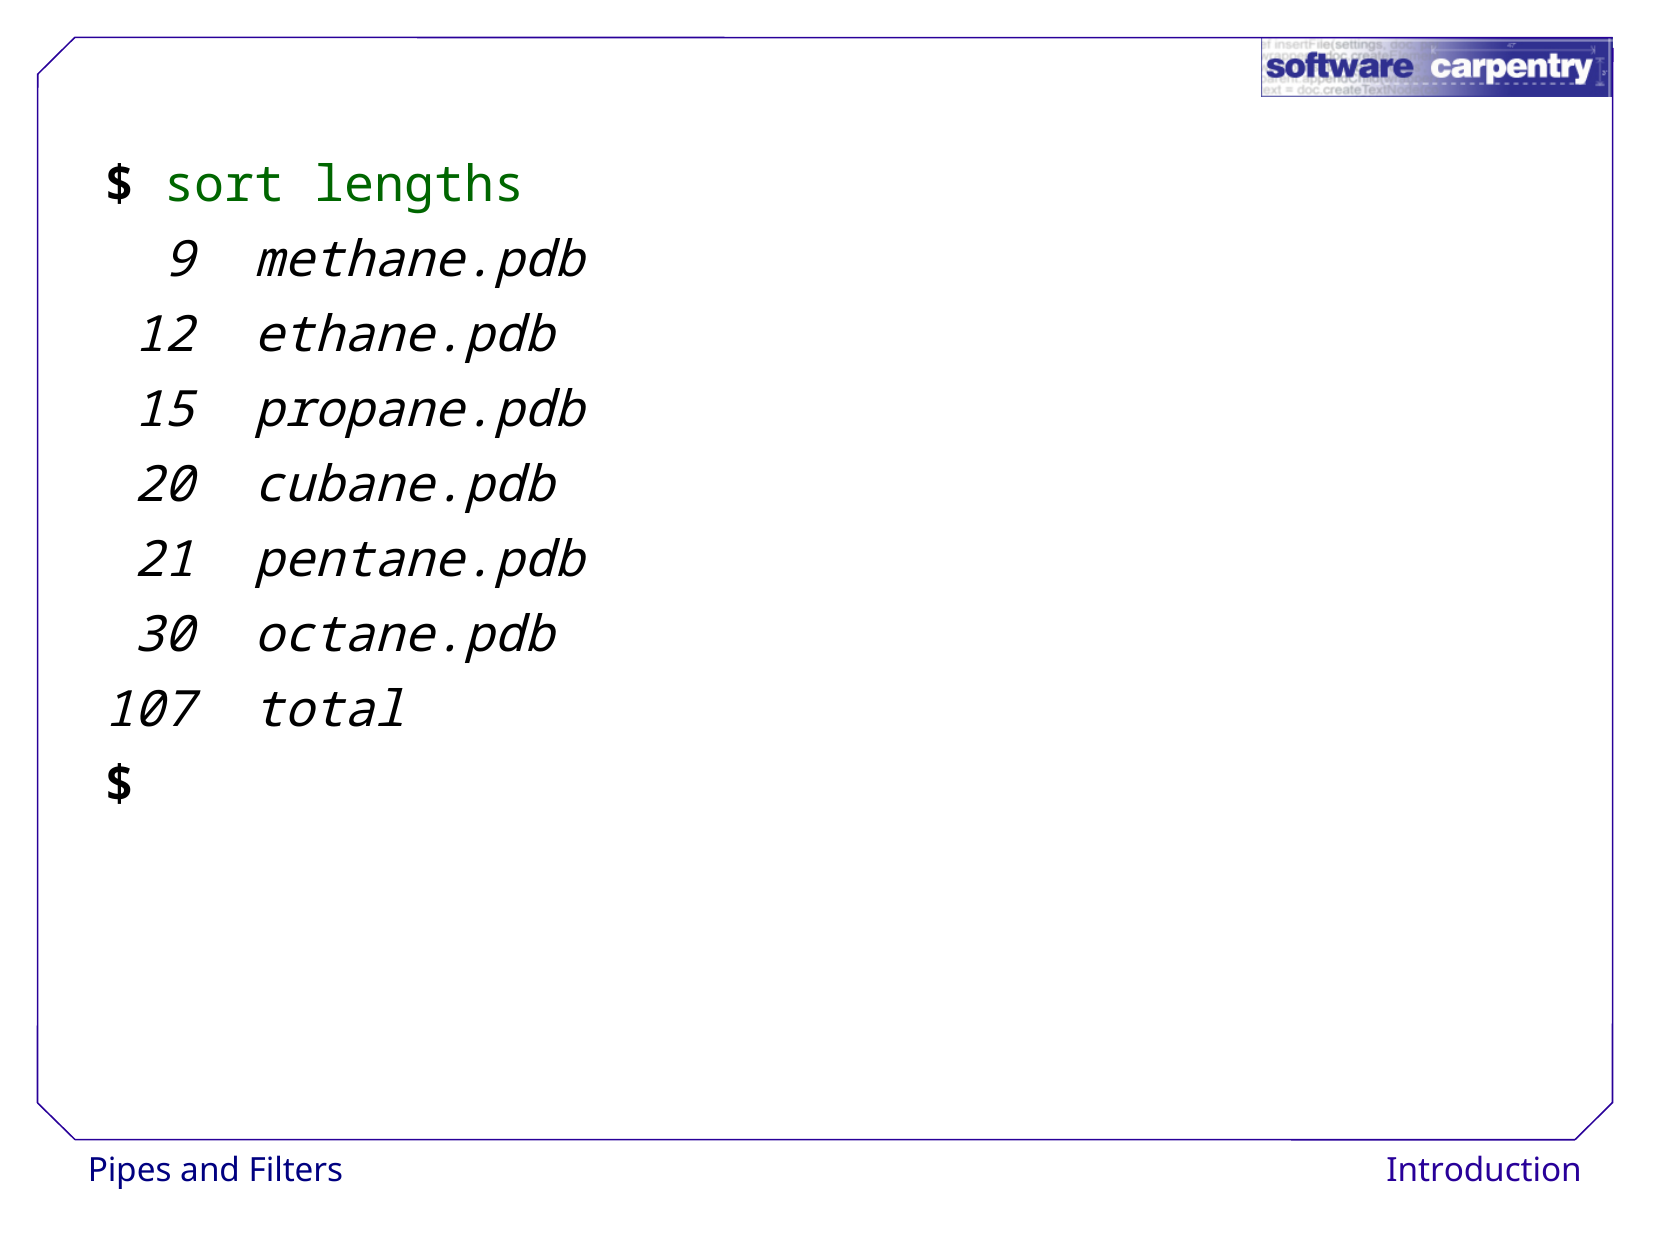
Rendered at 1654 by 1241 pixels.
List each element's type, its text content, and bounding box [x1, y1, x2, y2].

text_box $ sort lengths 9 methane.pdb 12 ethane.pdb 15 propane.pdb 20 cubane.pdb 21 pentane.pdb 30 octane.pdb 107 total $ [89, 128, 1512, 1131]
picture [1261, 39, 1613, 97]
